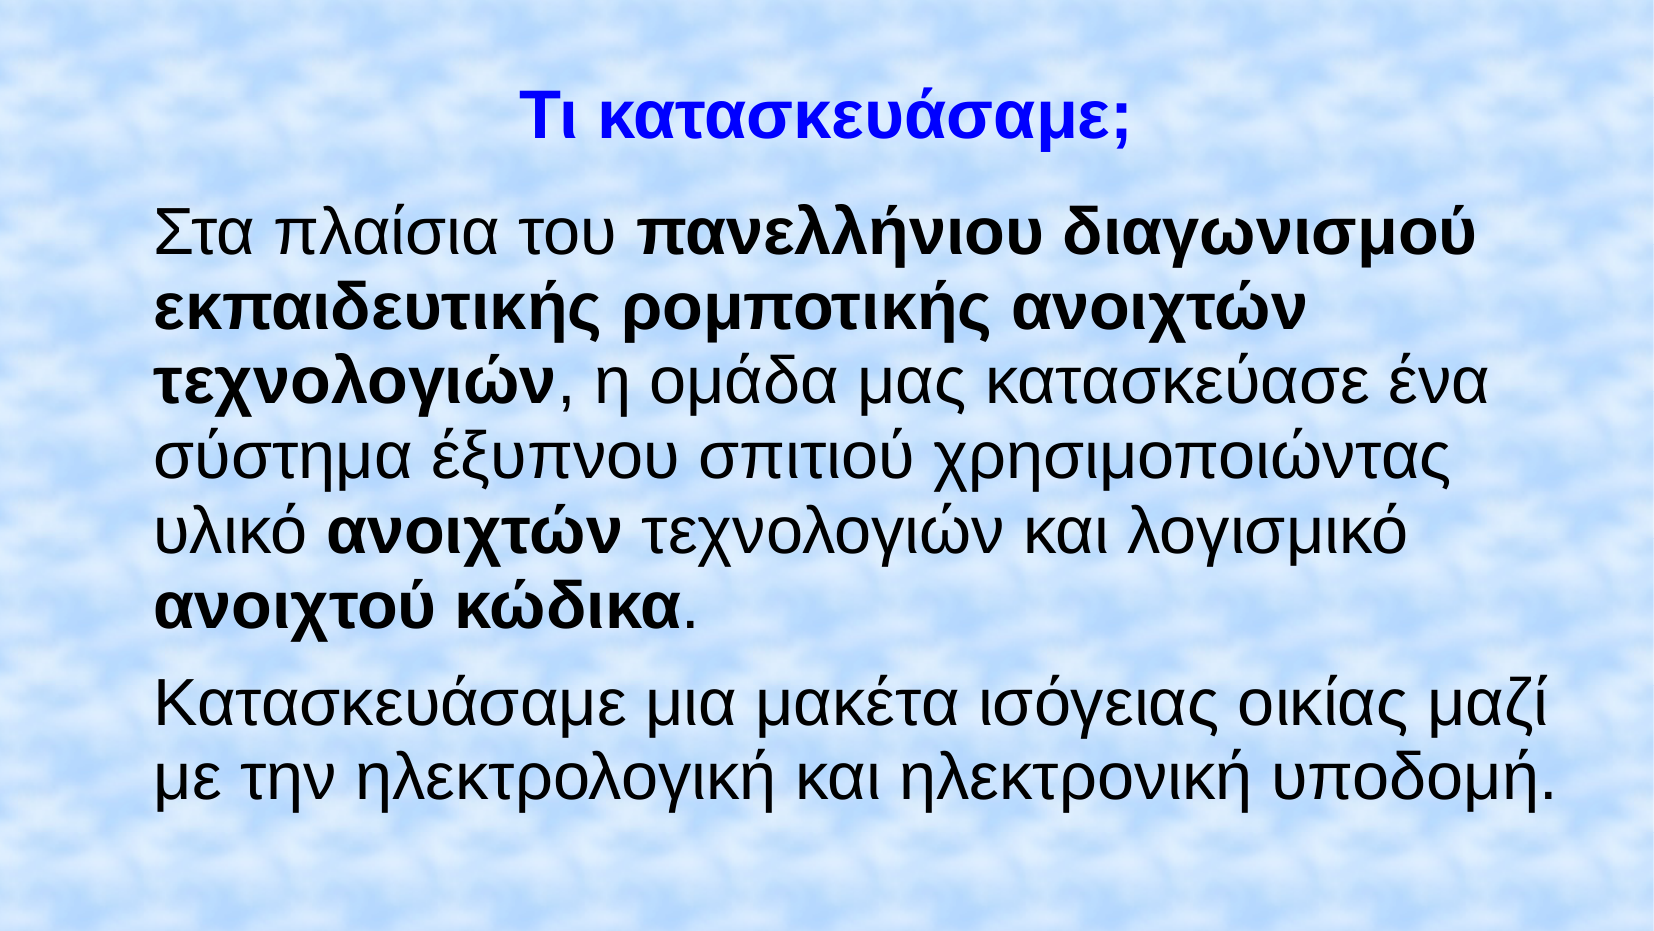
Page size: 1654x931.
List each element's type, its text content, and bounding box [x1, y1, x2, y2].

picture [0, 0, 1654, 931]
list Στα πλαίσια του πανελλήνιου διαγωνισμού εκπαιδευτικής ρομποτικής ανοιχτών τεχνολογιών, η ομάδα μας κατασκεύασε ένα σύστημα έξυπνου σπιτιού χρησιμοποιώντας υλικό ανοιχτών τεχνολογιών και λογισμικό ανοιχτού κώδικα. Κατασκευάσαμε μια μακέτα ισόγειας οικίας μαζί με την ηλεκτρολογική και ηλεκτρονική υποδομή. [82, 193, 1571, 815]
title Τι κατασκευάσαμε; [82, 37, 1571, 193]
